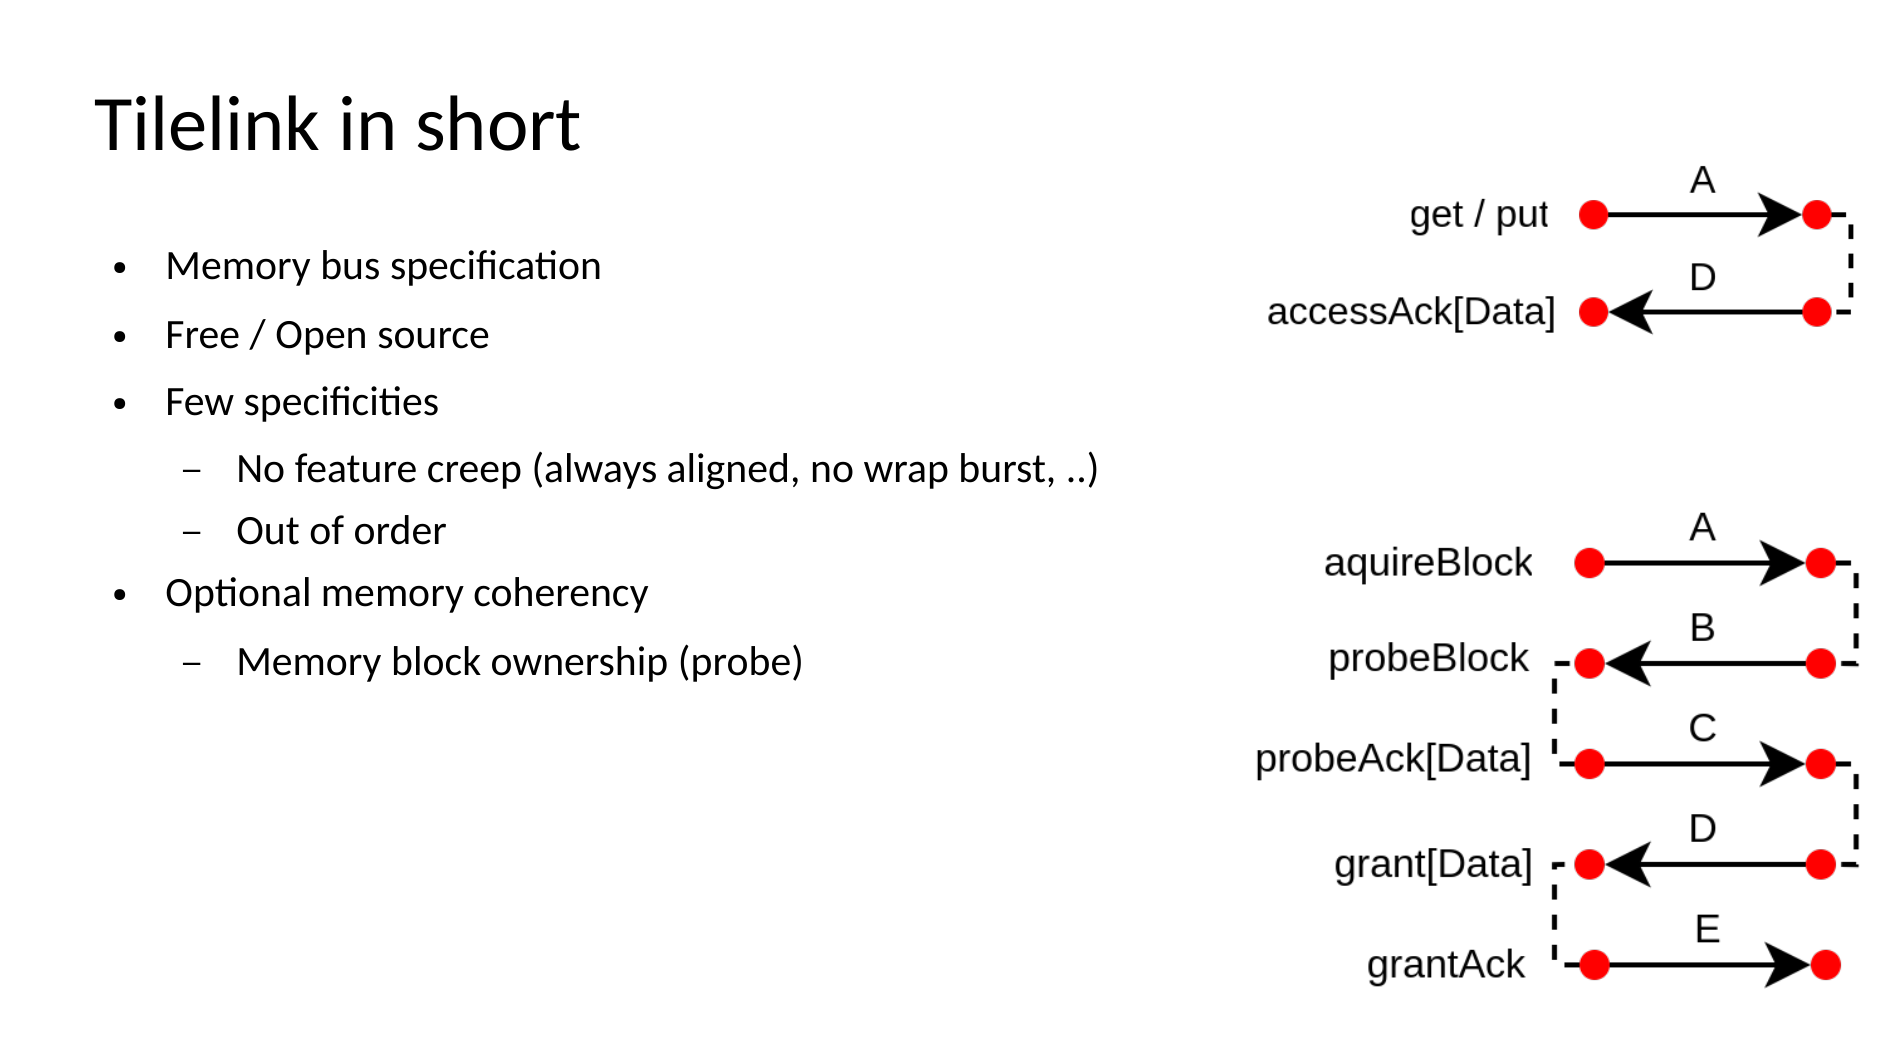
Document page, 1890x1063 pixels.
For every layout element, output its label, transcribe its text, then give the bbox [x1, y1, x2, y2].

picture [1185, 425, 1890, 1063]
picture [1169, 81, 1890, 407]
list Memory bus specification Free / Open source Few specificities No feature creep (always aligned, no wrap burst, ..) Out of order Optional memory coherency Memory block ownership (probe) [94, 248, 1619, 1063]
title Tilelink in short [94, 42, 1796, 220]
